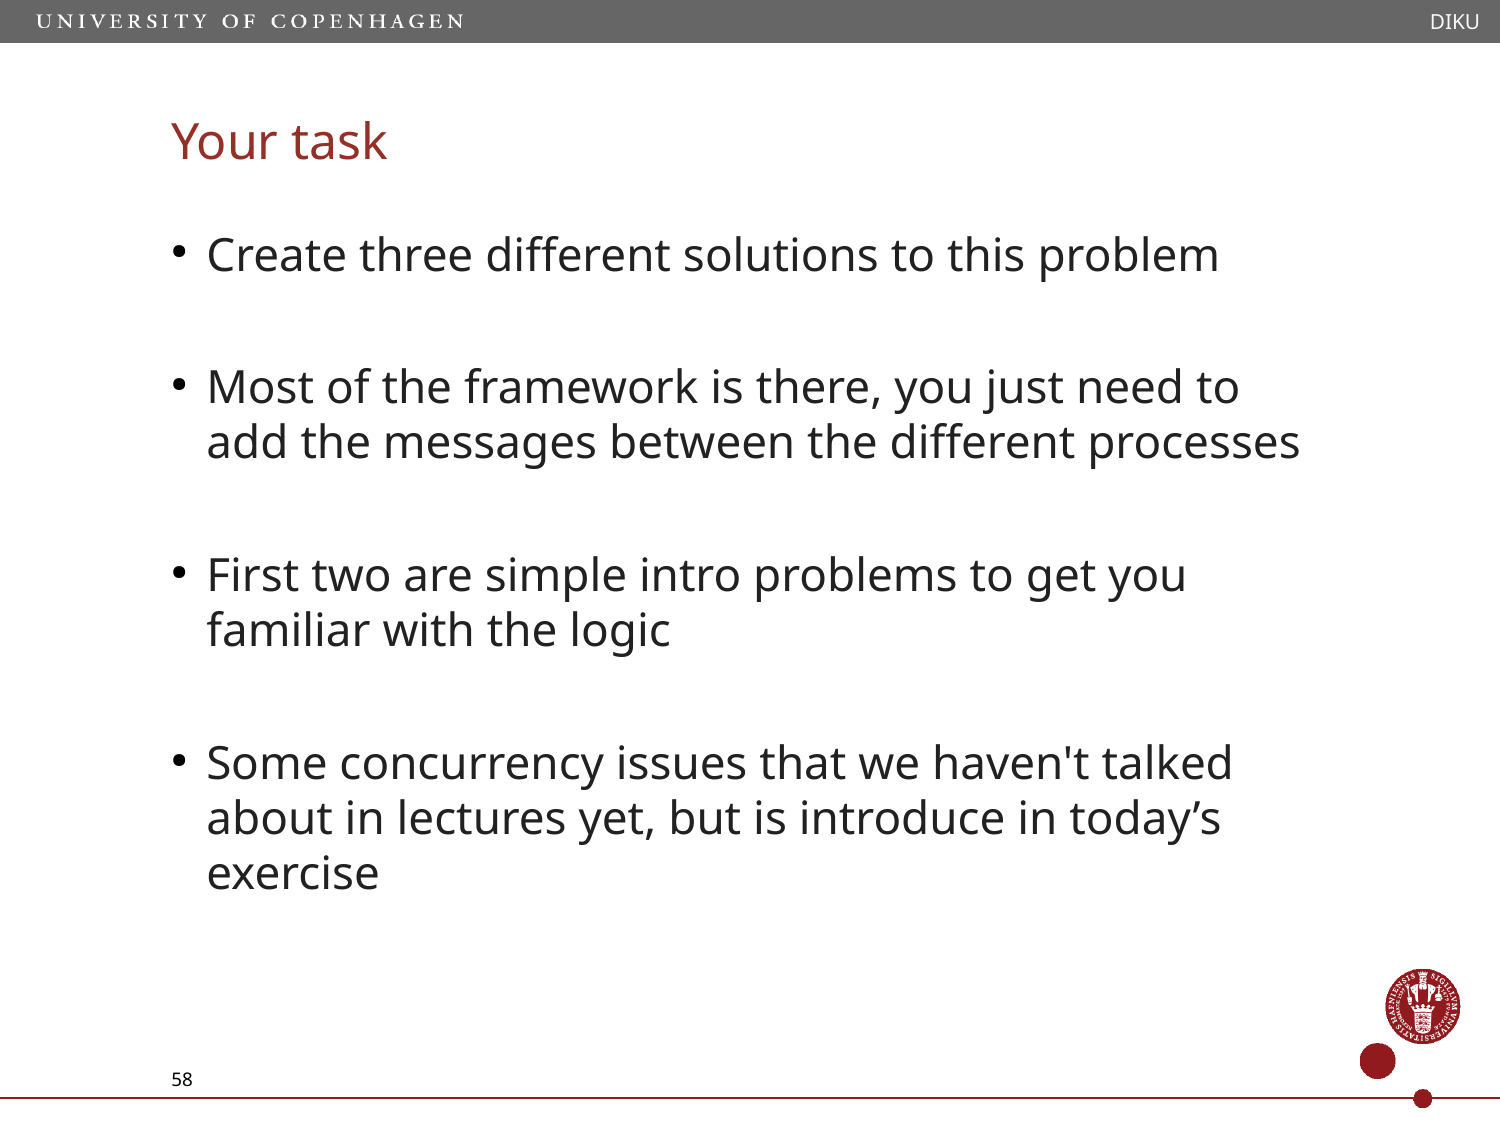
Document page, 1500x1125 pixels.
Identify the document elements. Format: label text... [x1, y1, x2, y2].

picture [0, 910, 1500, 1122]
text_box DIKU [469, 0, 1495, 43]
list Create three different solutions to this problem Most of the framework is there, you just need to add the messages between the different processes First two are simple intro problems to get you familiar with the logic Some concurrency issues that we haven't talked about in lectures yet, but is introduce in today’s exercise [171, 225, 1329, 900]
title Your task [171, 75, 1329, 171]
text_box <number> [171, 1067, 522, 1092]
